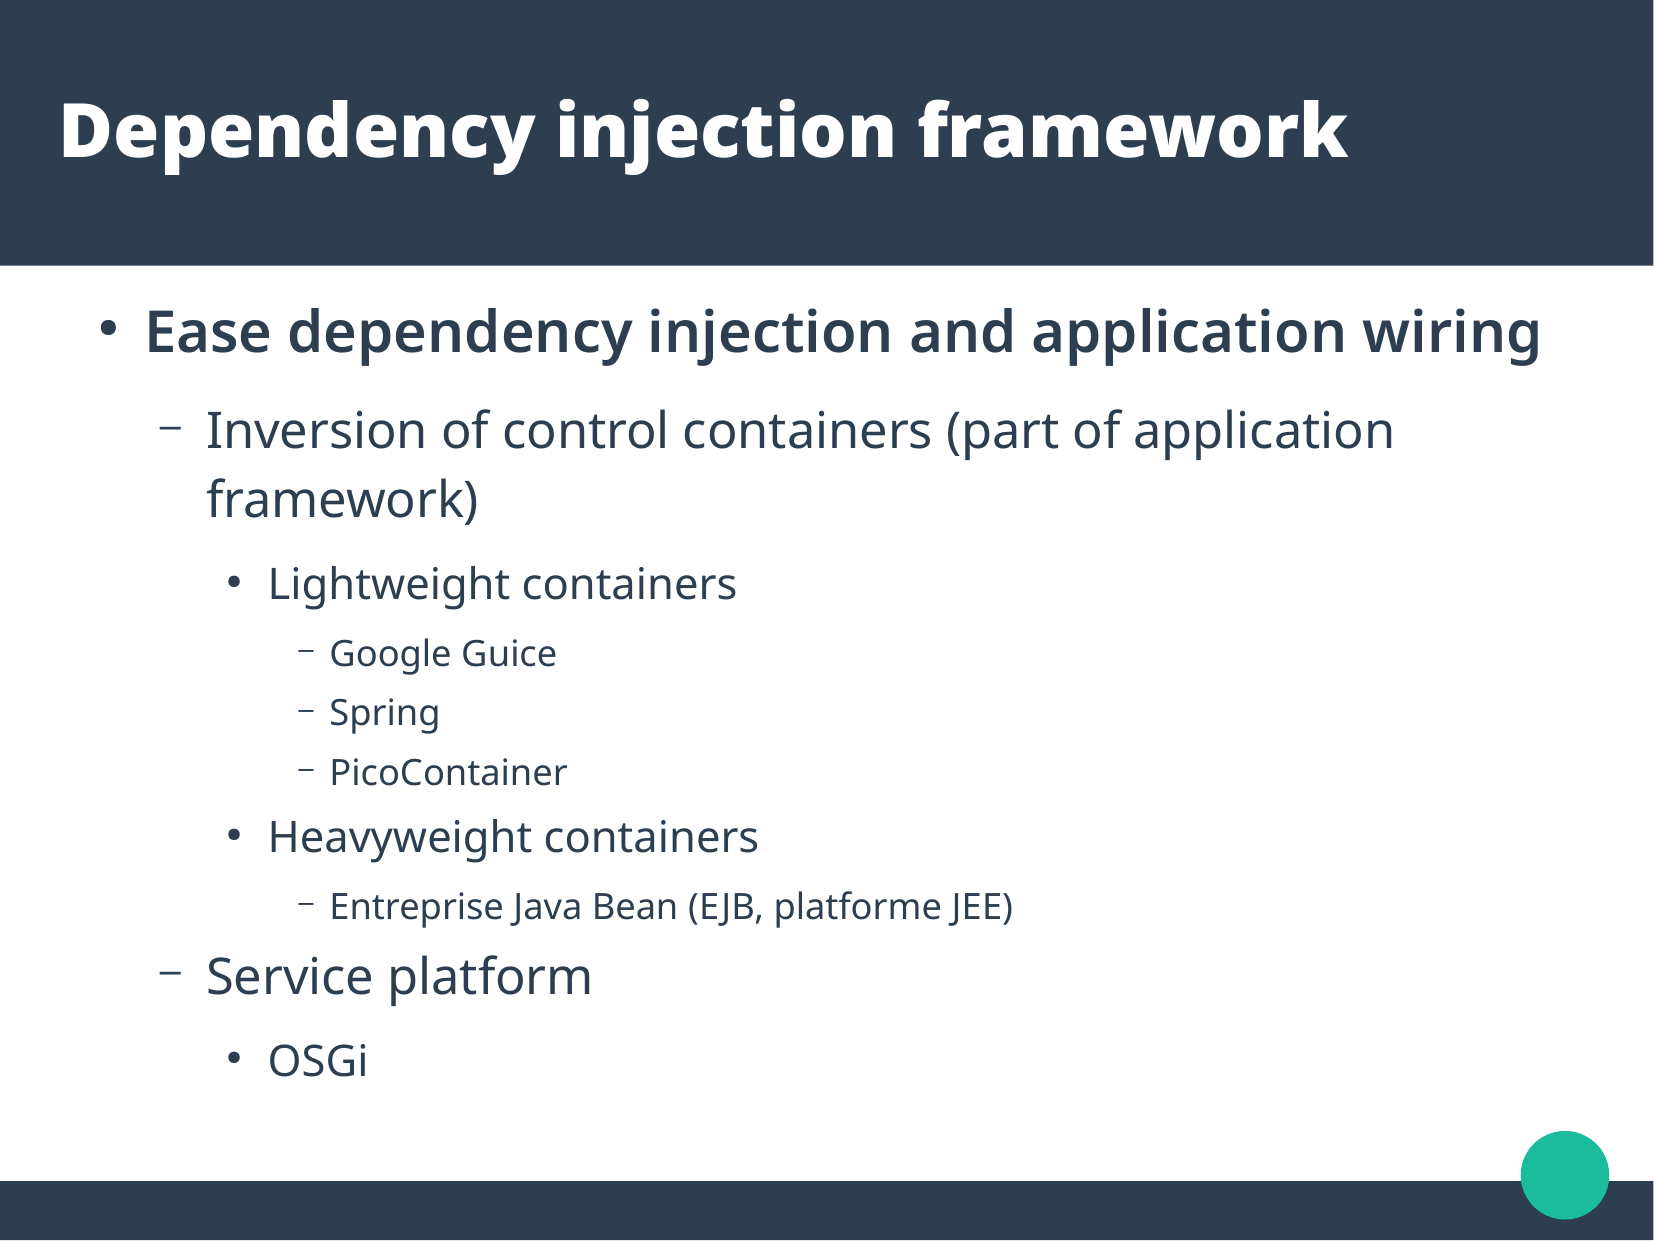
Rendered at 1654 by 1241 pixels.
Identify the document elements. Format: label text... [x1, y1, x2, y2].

title Dependency injection framework [59, 49, 1595, 207]
list Ease dependency injection and application wiring Inversion of control containers (part of application framework) Lightweight containers Google Guice Spring PicoContainer Heavyweight containers Entreprise Java Bean (EJB, platforme JEE) Service platform OSGi [82, 290, 1571, 1146]
